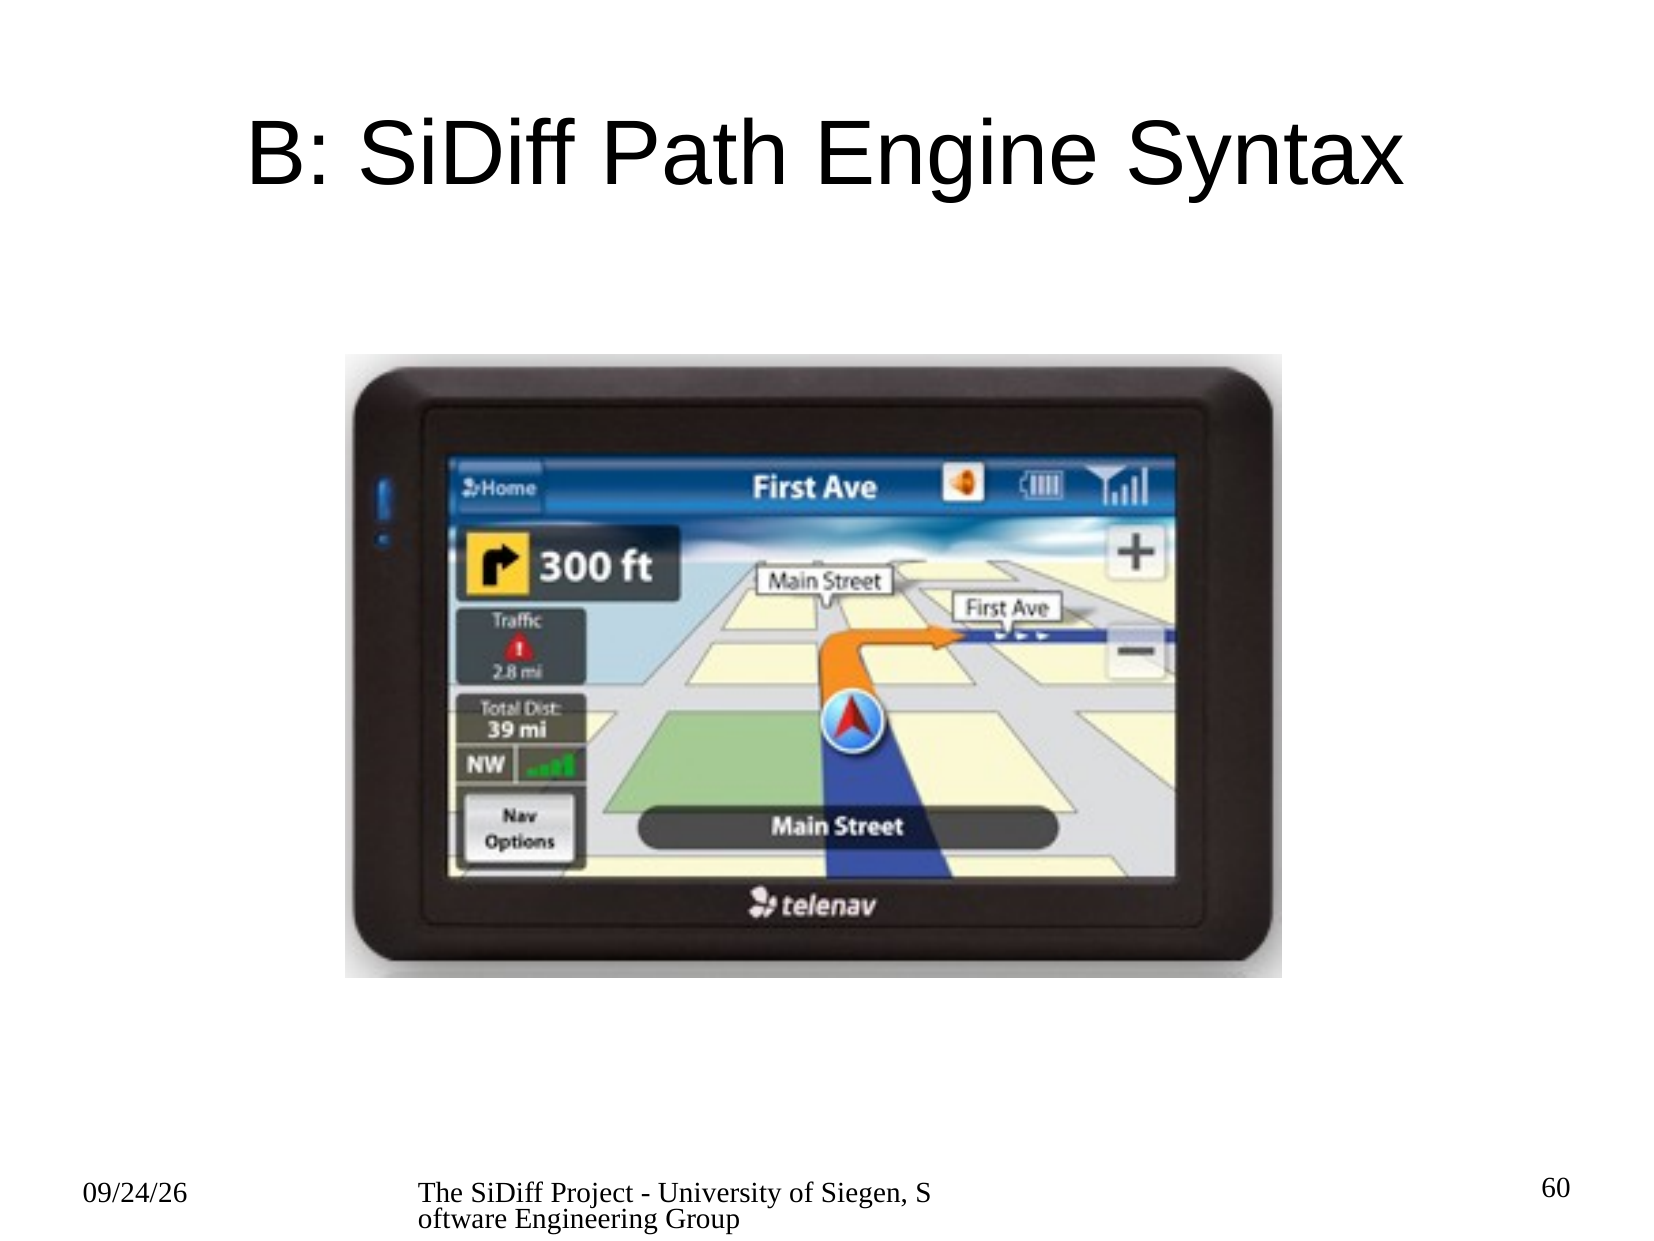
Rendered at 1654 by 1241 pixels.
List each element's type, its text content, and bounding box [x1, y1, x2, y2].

title B: SiDiff Path Engine Syntax [82, 49, 1571, 257]
picture [345, 354, 1282, 978]
